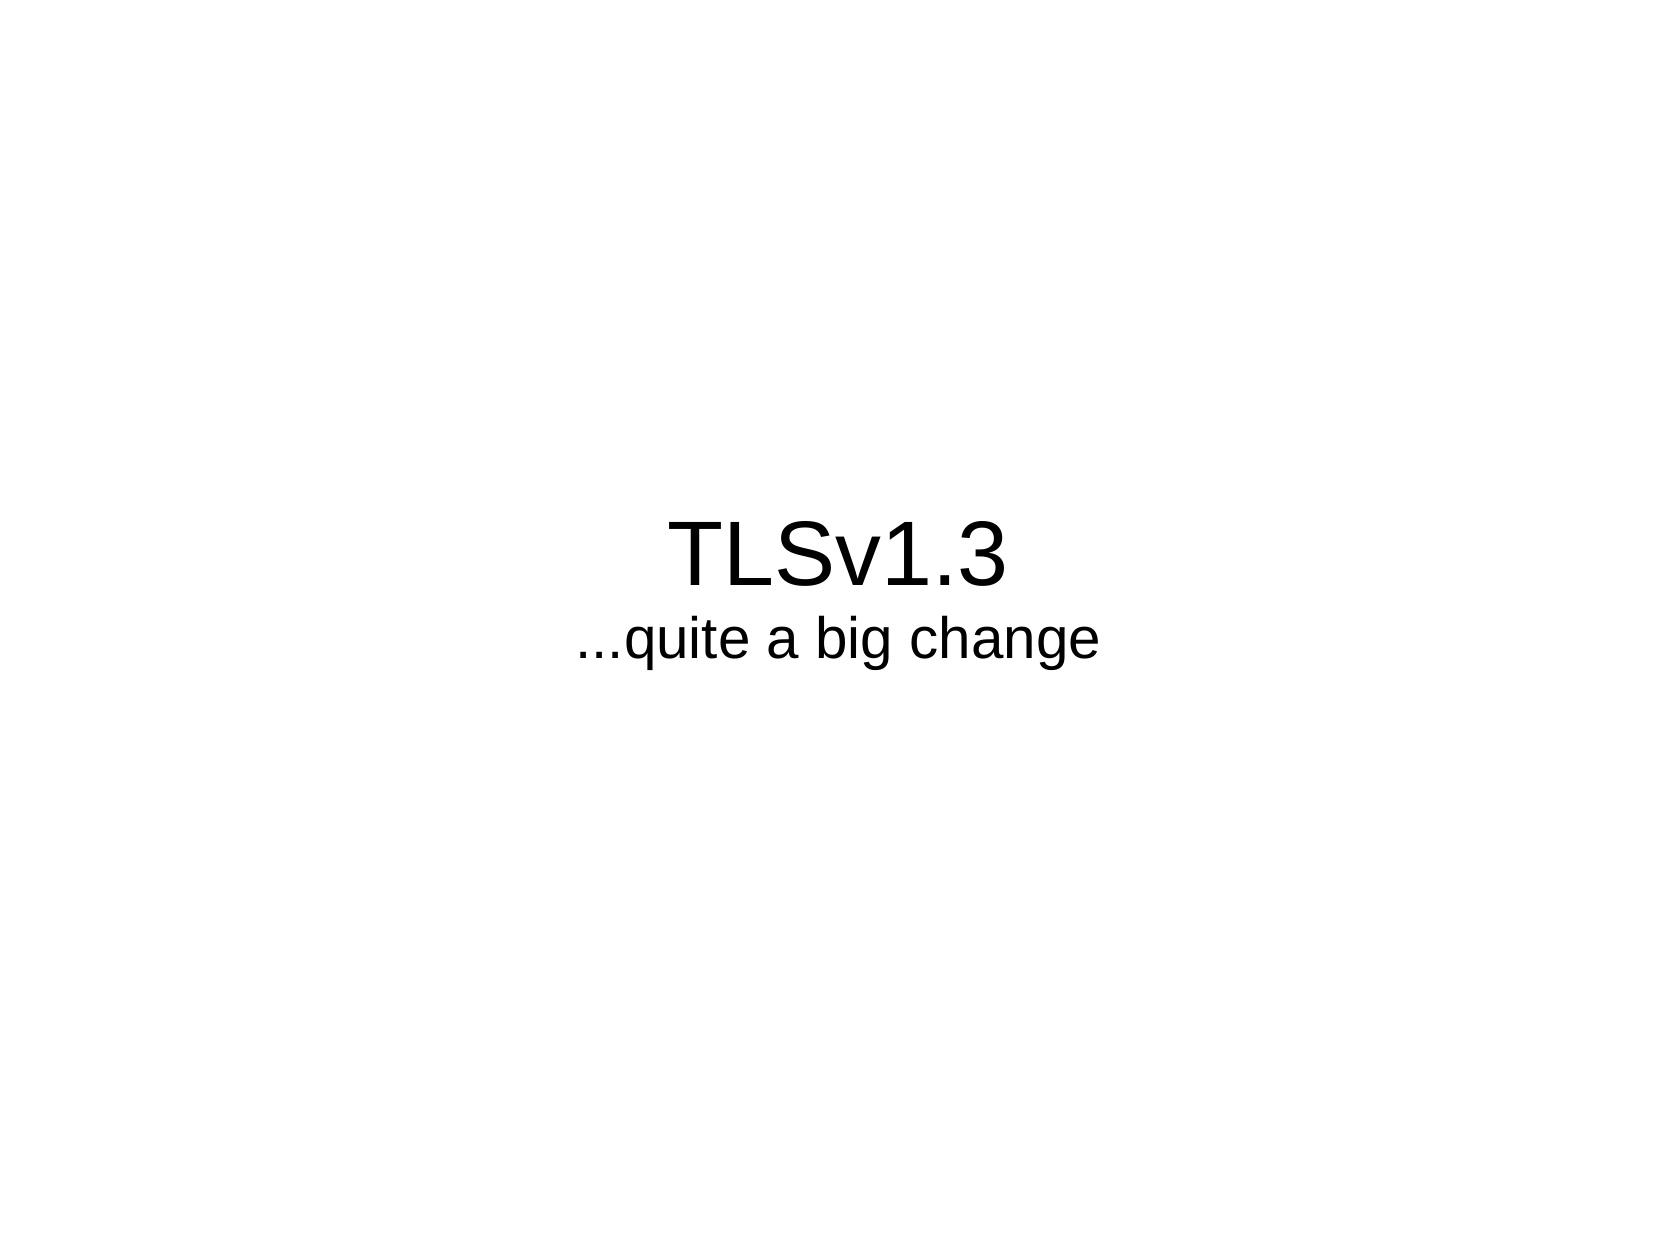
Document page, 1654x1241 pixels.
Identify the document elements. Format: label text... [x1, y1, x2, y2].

title TLSv1.3 ...quite a big change [94, 484, 1583, 692]
